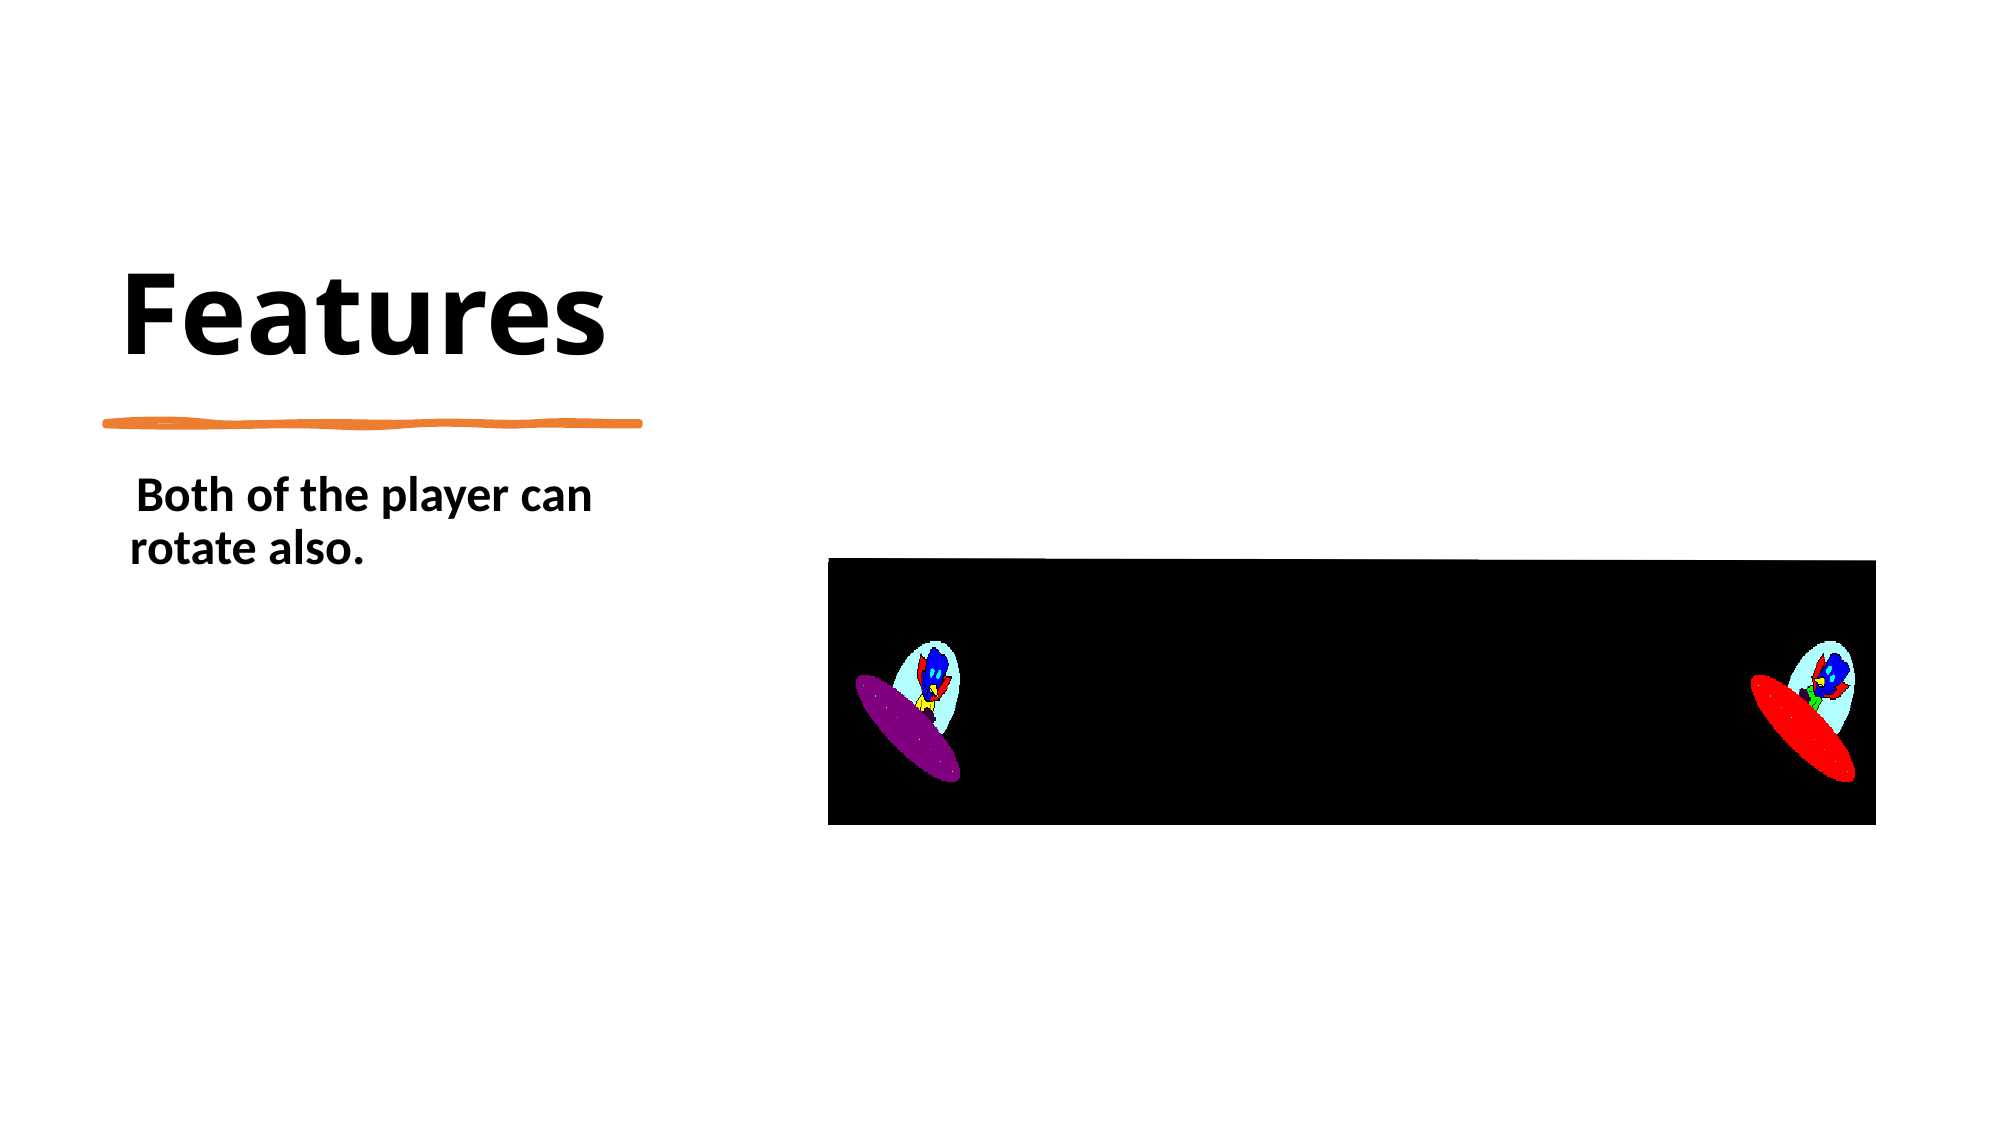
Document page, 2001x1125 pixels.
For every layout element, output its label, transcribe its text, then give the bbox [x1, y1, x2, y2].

text_box [105, 420, 640, 427]
title Features [103, 104, 666, 387]
picture [828, 557, 1876, 826]
text_box Both of the player can rotate also. [103, 460, 666, 1020]
